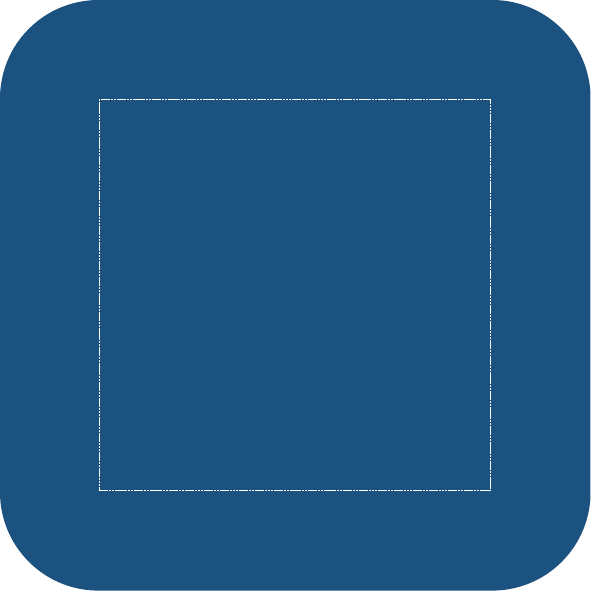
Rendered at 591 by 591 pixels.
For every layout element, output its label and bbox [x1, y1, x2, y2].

text_box [0, 0, 591, 591]
